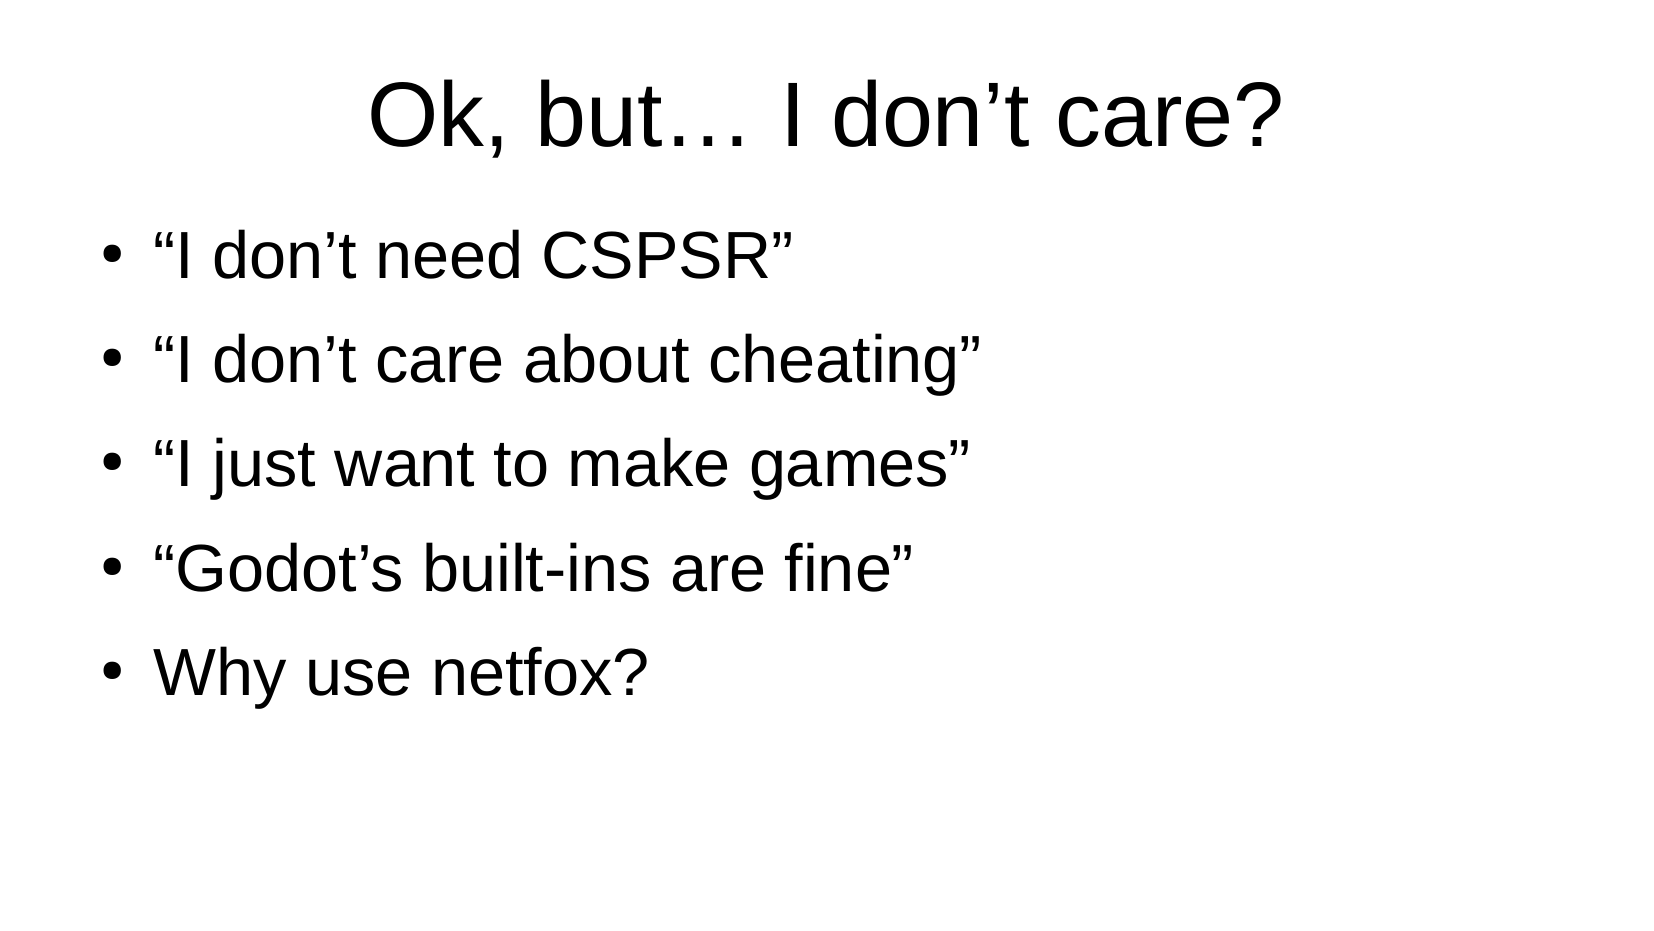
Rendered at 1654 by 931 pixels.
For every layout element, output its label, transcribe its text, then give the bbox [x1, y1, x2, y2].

title Ok, but… I don’t care? [82, 37, 1571, 193]
list “I don’t need CSPSR” “I don’t care about cheating” “I just want to make games” “Godot’s built-ins are fine” Why use netfox? [82, 217, 1571, 758]
